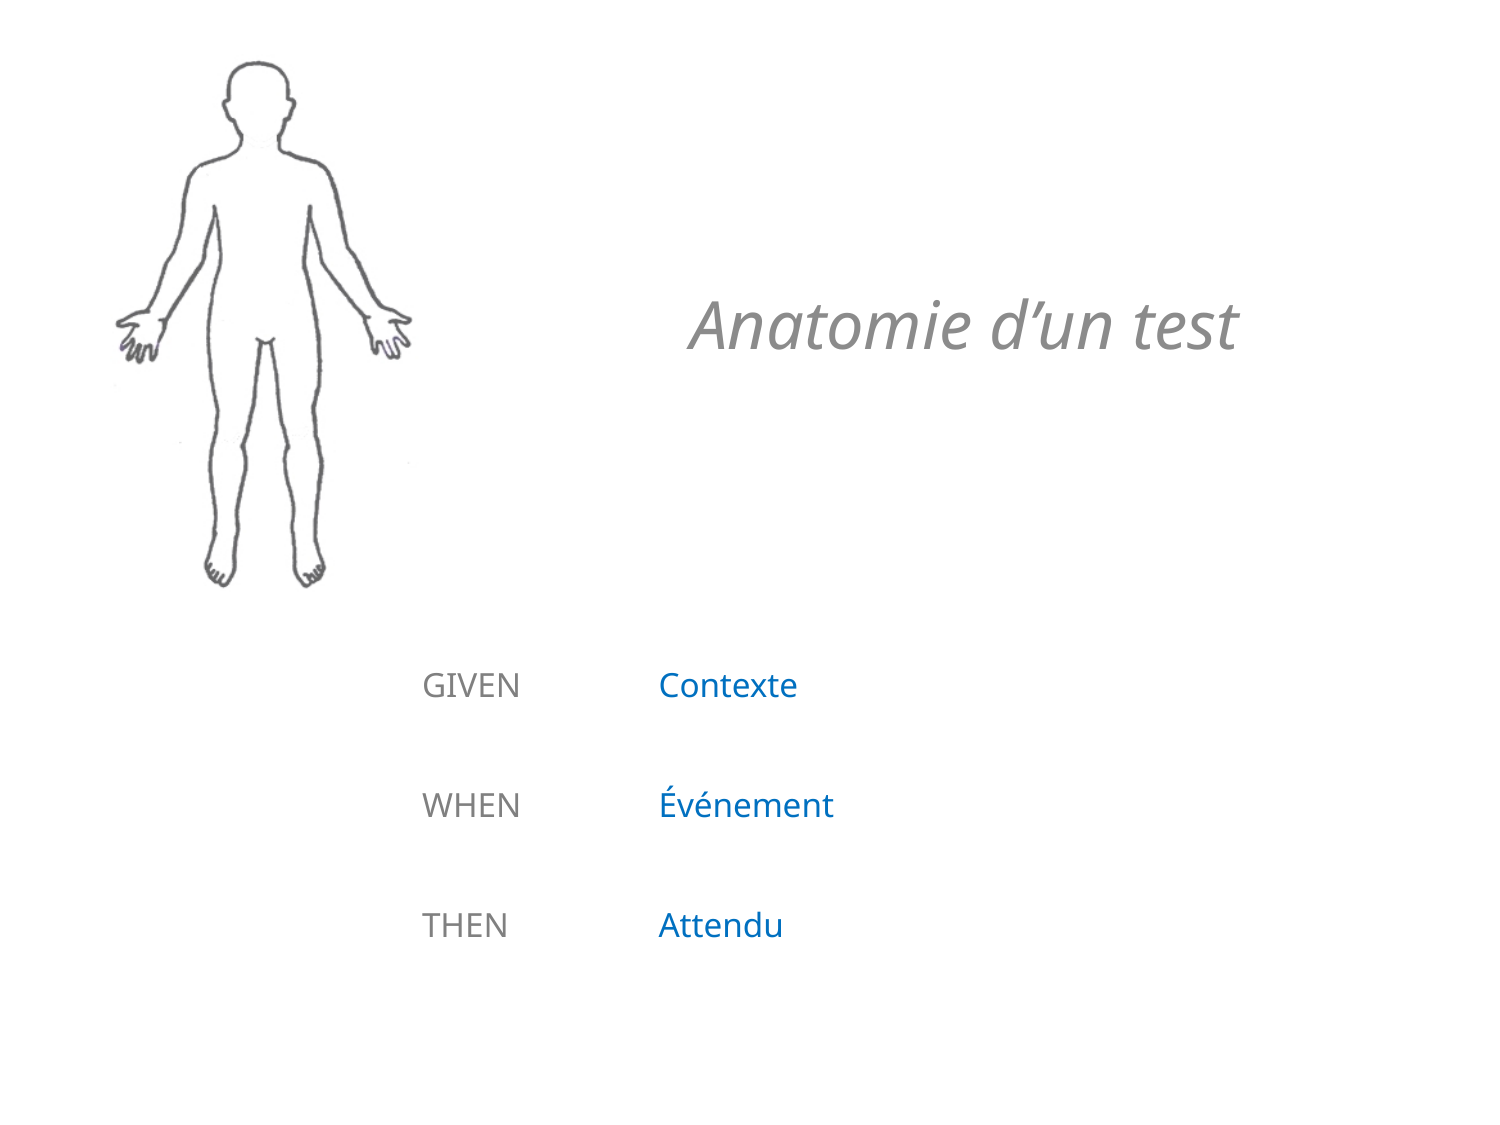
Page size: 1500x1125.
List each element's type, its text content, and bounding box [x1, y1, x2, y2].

picture [110, 54, 431, 592]
text_box Contexte Événement Attendu [643, 656, 880, 992]
text_box Anatomie d’un test [506, 87, 1424, 559]
text_box GIVEN WHEN THEN [407, 656, 620, 992]
